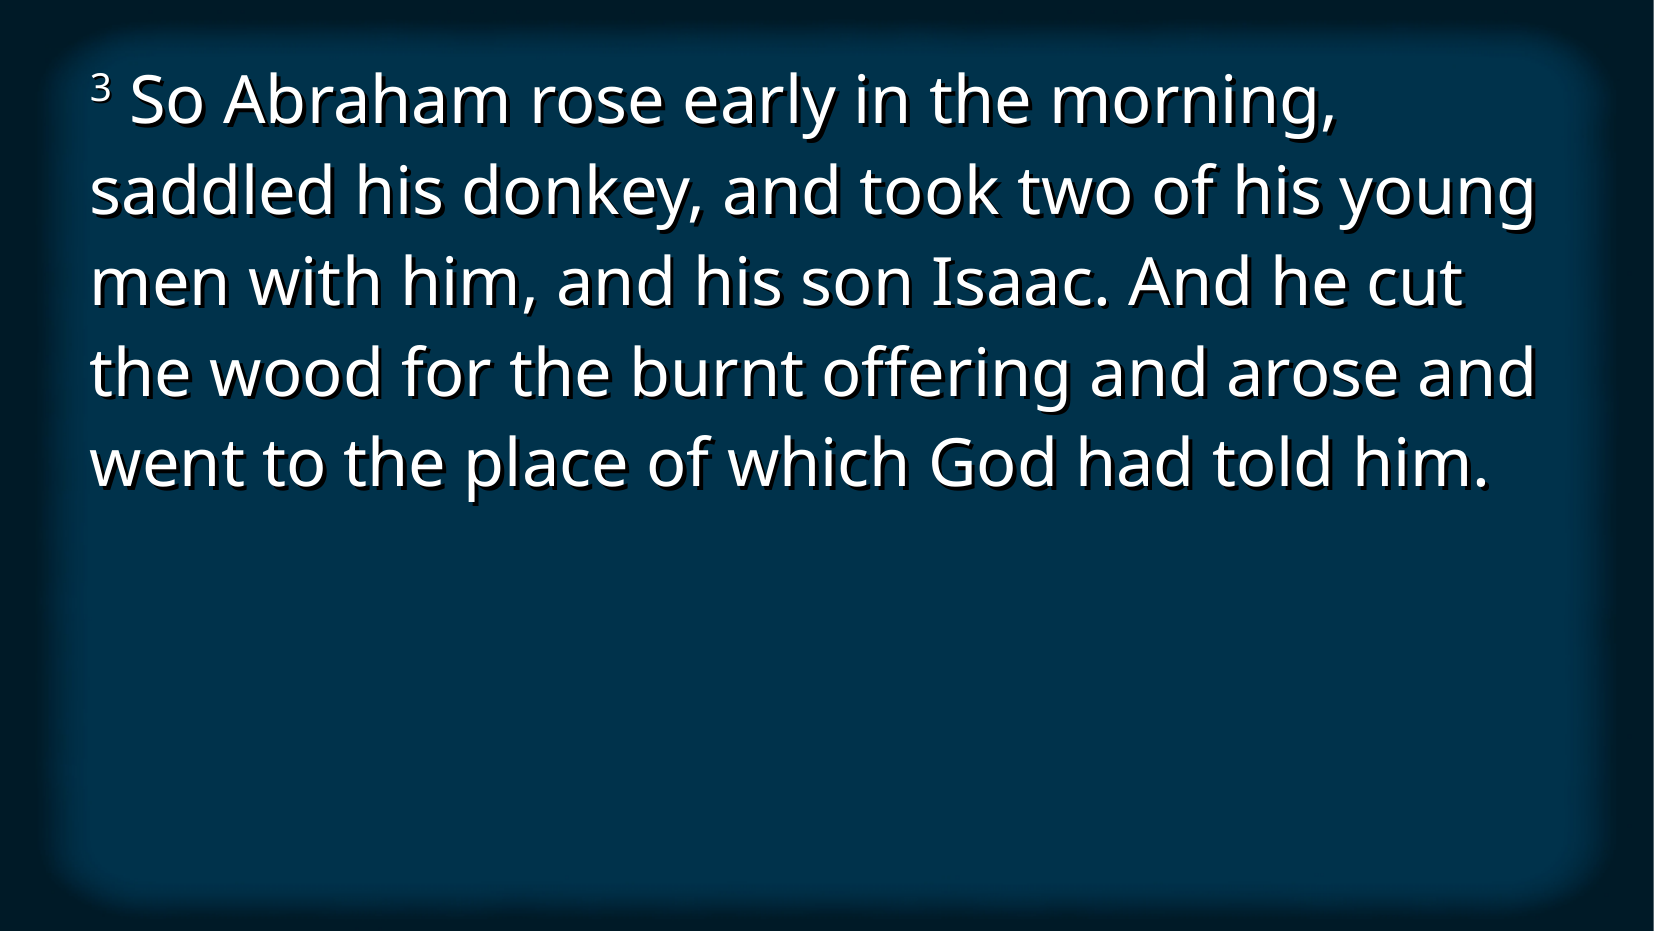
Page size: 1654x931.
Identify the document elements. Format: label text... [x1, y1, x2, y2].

text_box 3 So Abraham rose early in the morning, saddled his donkey, and took two of his young men with him, and his son Isaac. And he cut the wood for the burnt offering and arose and went to the place of which God had told him. [75, 45, 1591, 504]
picture [0, 0, 1654, 931]
